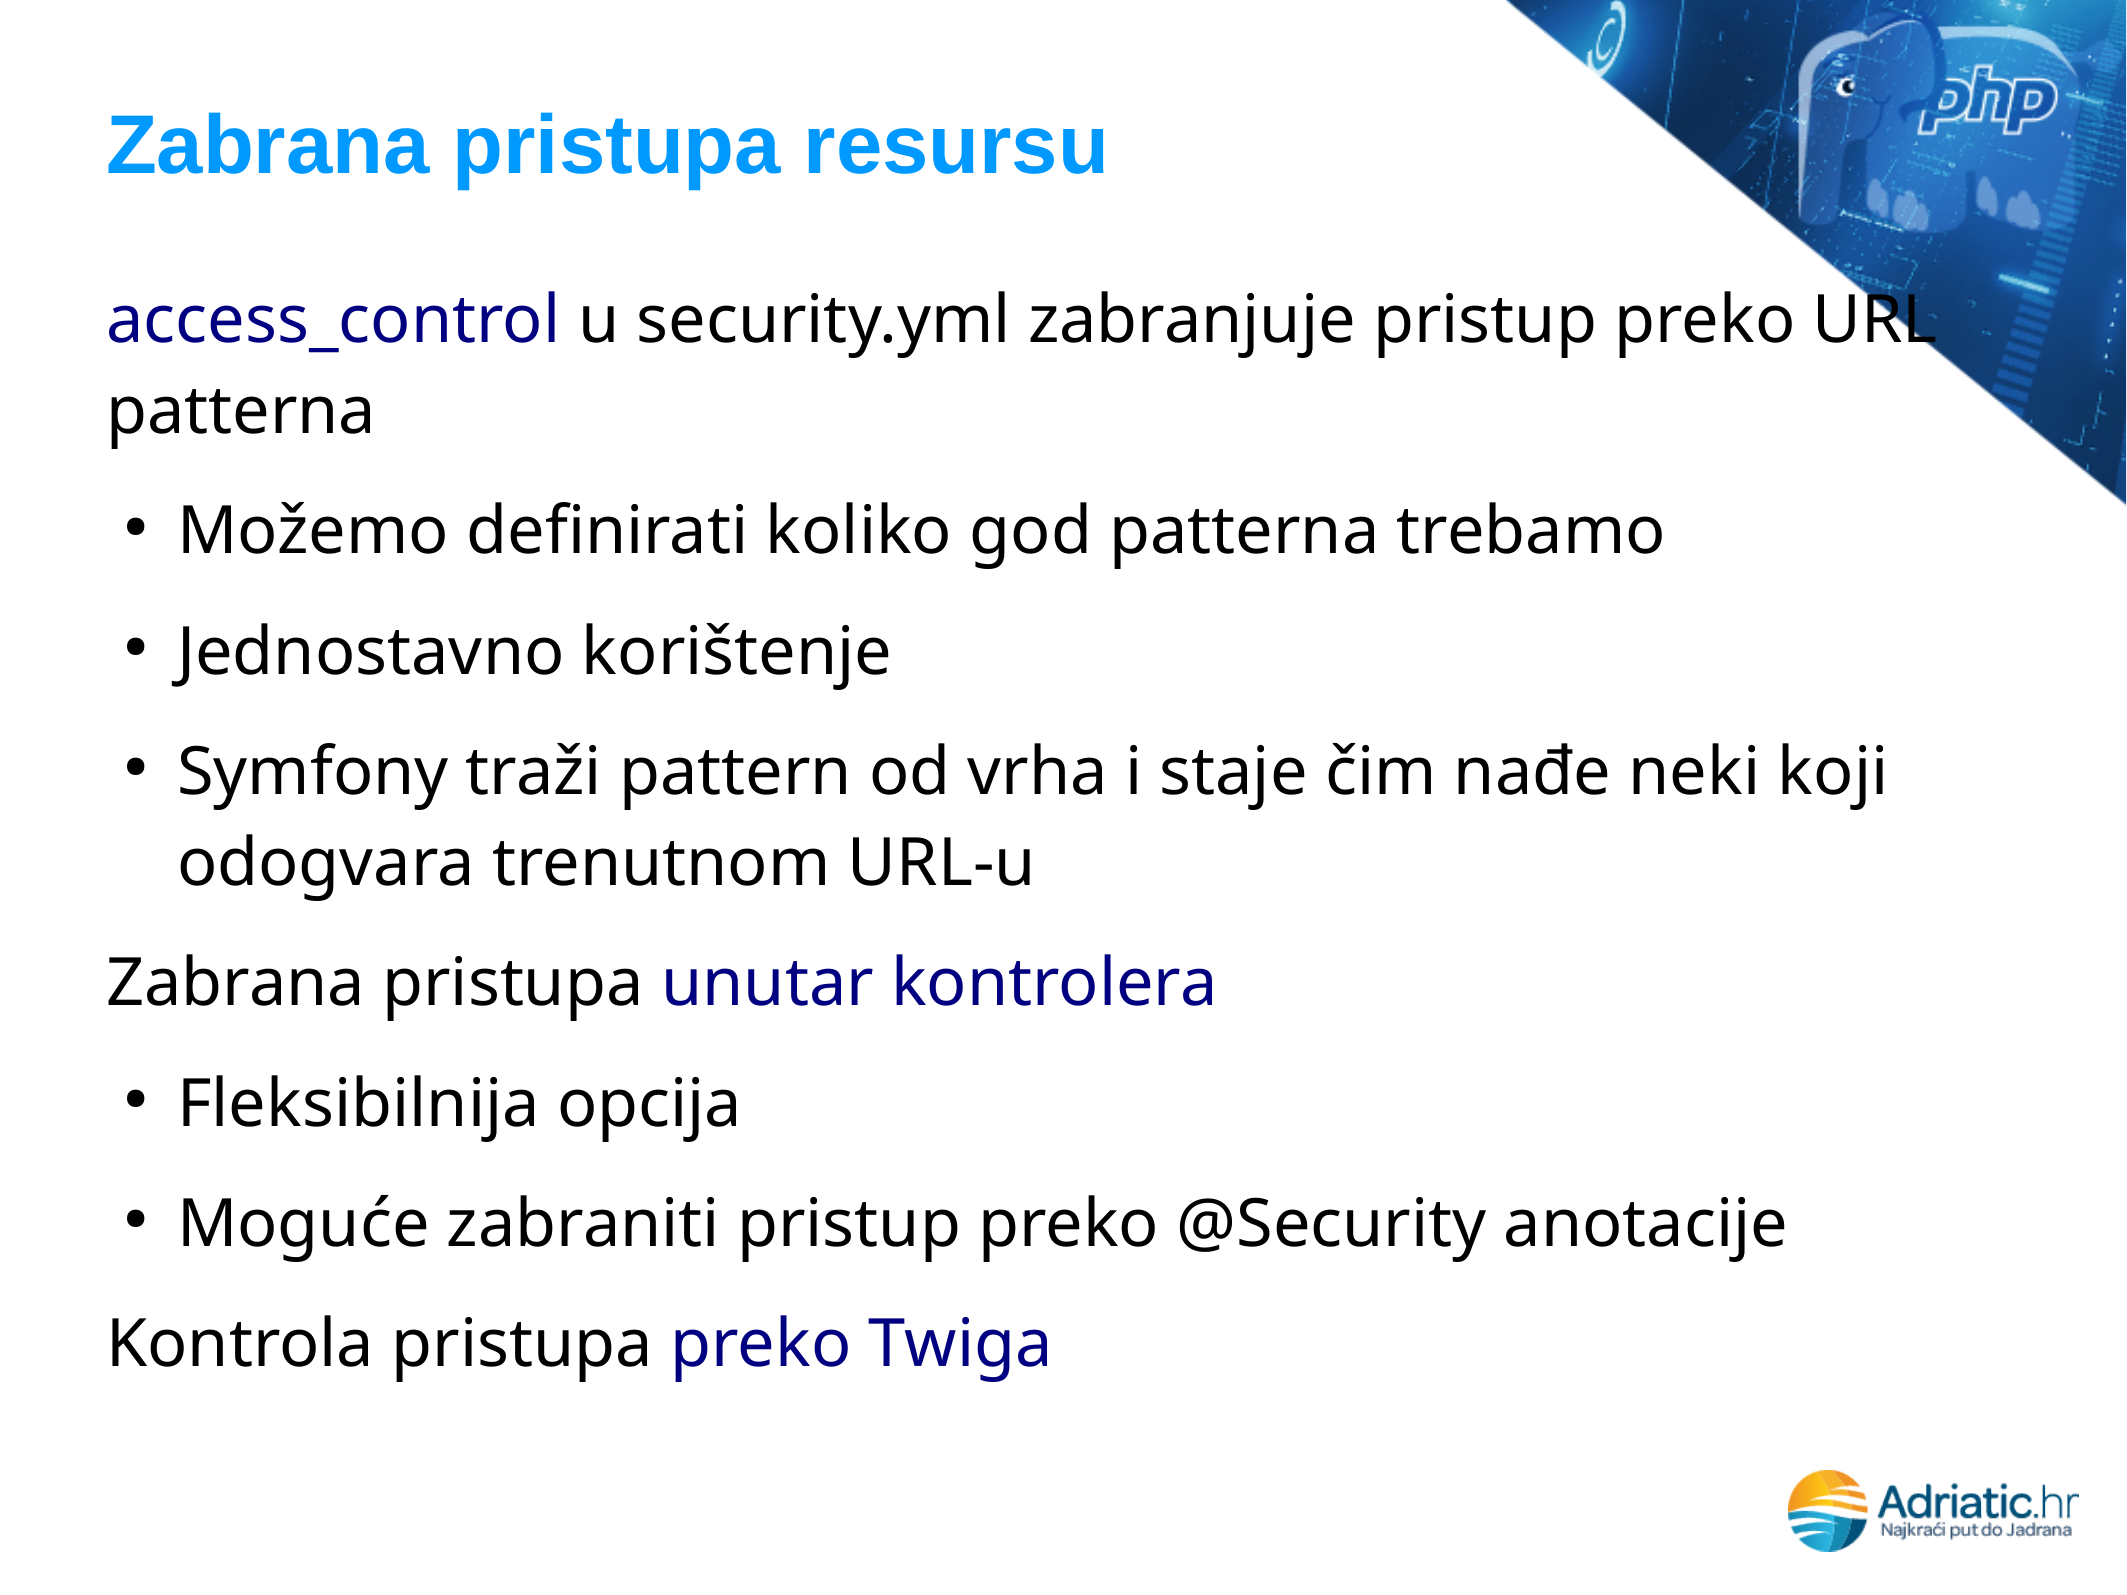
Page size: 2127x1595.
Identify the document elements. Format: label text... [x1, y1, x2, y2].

picture [1505, 0, 2127, 625]
list access_control u security.yml zabranjuje pristup preko URL patterna Možemo definirati koliko god patterna trebamo Jednostavno korištenje Symfony traži pattern od vrha i staje čim nađe neki koji odogvara trenutnom URL-u Zabrana pristupa unutar kontrolera Fleksibilnija opcija Moguće zabraniti pristup preko @Security anotacije Kontrola pristupa preko Twiga [106, 271, 2020, 1453]
title Zabrana pristupa resursu [106, 70, 1630, 219]
picture [1788, 1470, 2079, 1552]
